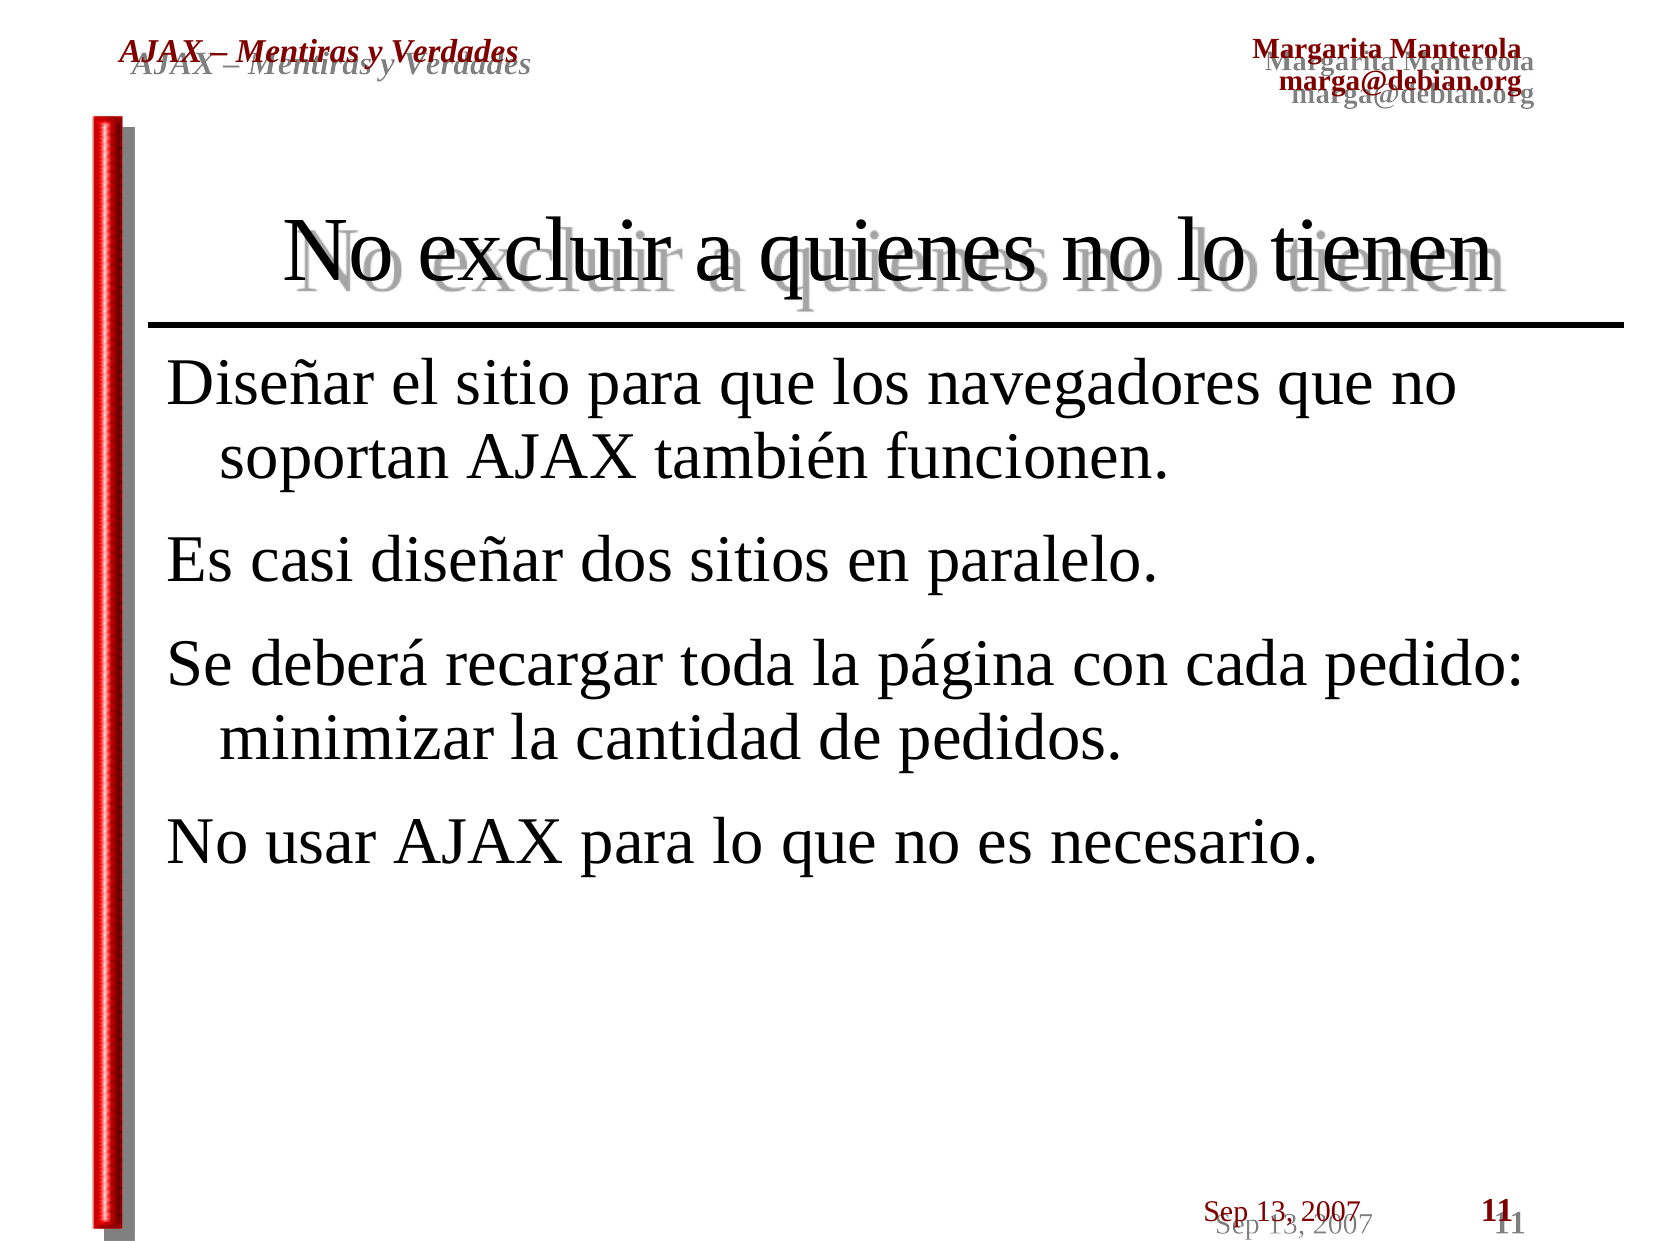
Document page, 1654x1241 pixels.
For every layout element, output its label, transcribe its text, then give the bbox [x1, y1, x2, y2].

picture [94, 117, 122, 1228]
title No excluir a quienes no lo tienen [137, 171, 1642, 327]
list Diseñar el sitio para que los navegadores que no soportan AJAX también funcionen. Es casi diseñar dos sitios en paralelo. Se deberá recargar toda la página con cada pedido: minimizar la cantidad de pedidos. No usar AJAX para lo que no es necesario. [149, 344, 1654, 1134]
